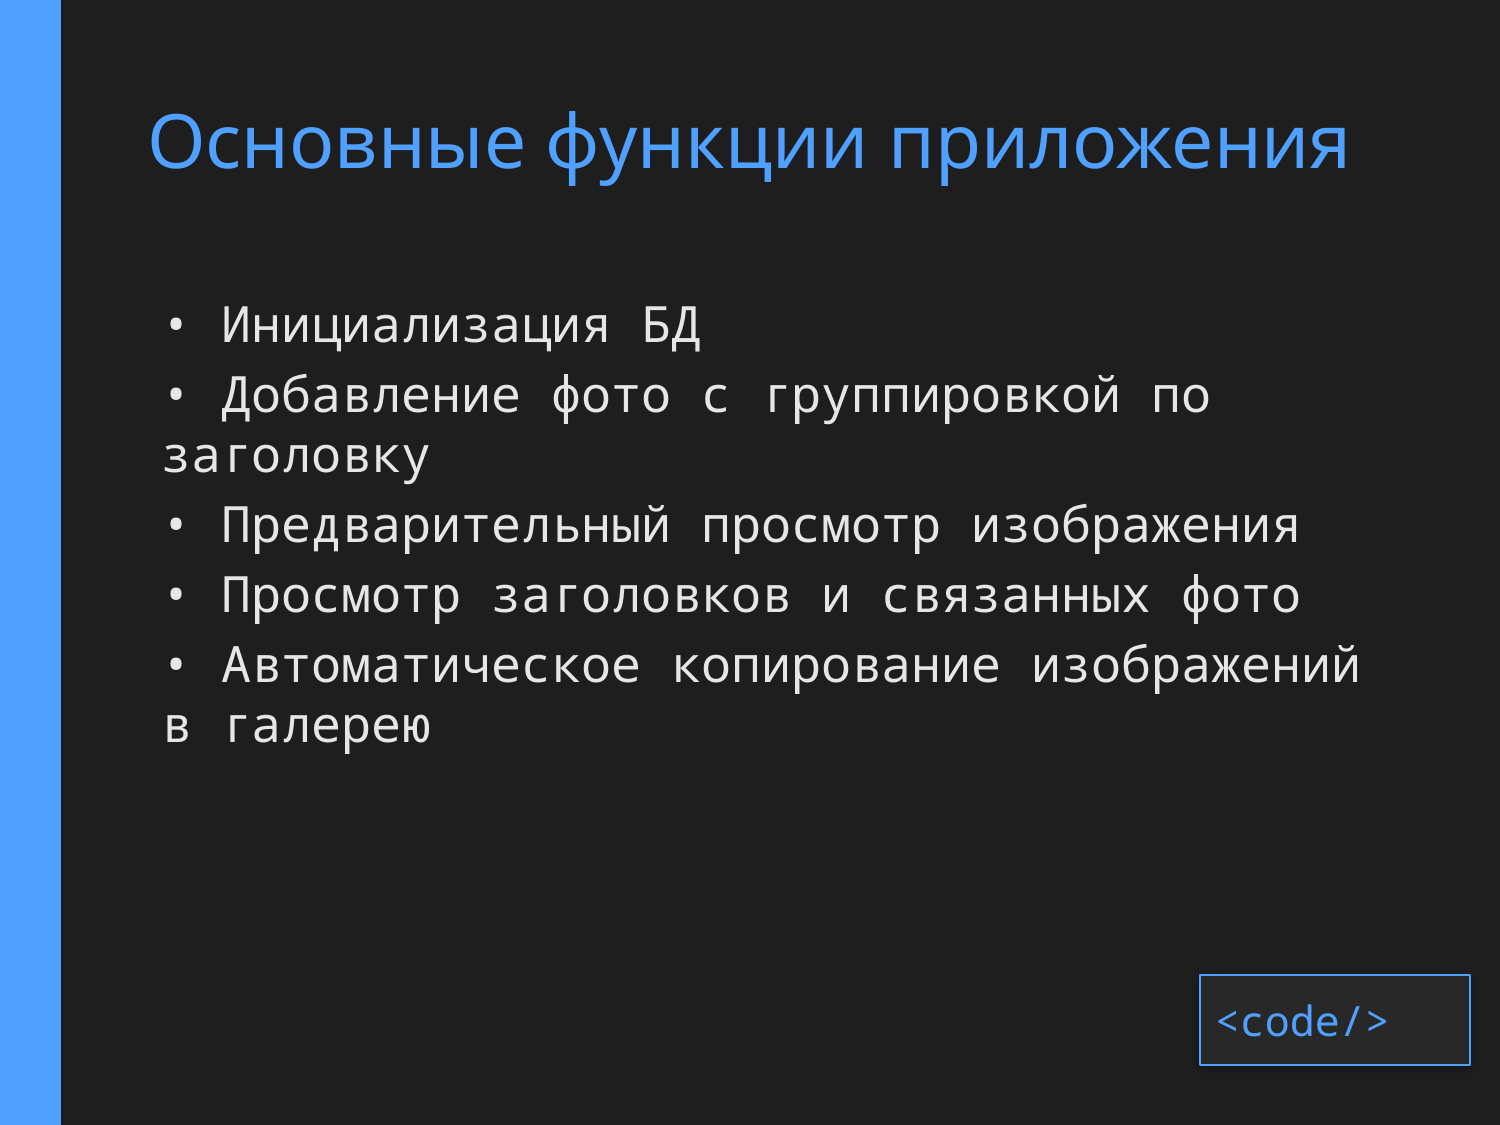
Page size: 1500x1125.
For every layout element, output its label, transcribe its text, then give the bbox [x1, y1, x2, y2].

text_box <code/> [1199, 974, 1470, 1065]
title Основные функции приложения [75, 45, 1425, 233]
text_box [0, 0, 60, 1125]
list • Инициализация БД • Добавление фото с группировкой по заголовку • Предварительный просмотр изображения • Просмотр заголовков и связанных фото • Автоматическое копирование изображений в галерею [75, 262, 1425, 1005]
